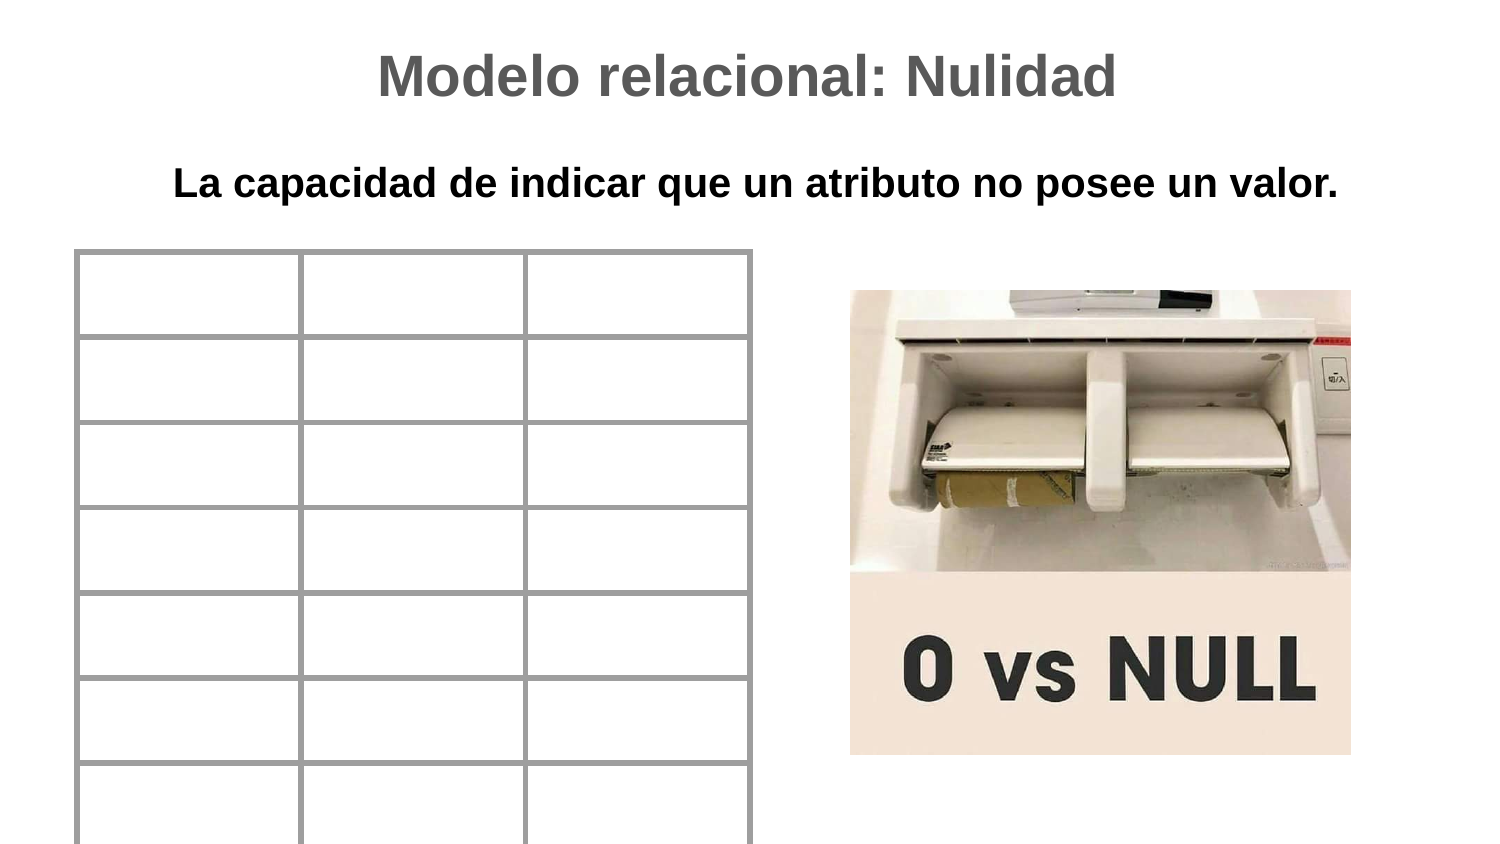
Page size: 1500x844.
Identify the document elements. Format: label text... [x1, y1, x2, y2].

table_cell [528, 425, 747, 505]
table_cell [304, 681, 523, 760]
table_header [304, 255, 523, 334]
table_cell [528, 510, 747, 590]
table_cell [304, 510, 523, 590]
table_cell [528, 340, 747, 420]
table_header [528, 255, 747, 334]
table_header [80, 255, 298, 334]
table_cell [80, 596, 298, 675]
table_cell [304, 596, 523, 675]
subtitle Modelo relacional: Nulidad [30, 23, 1467, 154]
table_cell [528, 766, 747, 844]
table_cell [80, 340, 298, 420]
table_cell [304, 340, 523, 420]
table_cell [528, 681, 747, 760]
text_box La capacidad de indicar que un atributo no posee un valor. [45, 141, 1467, 272]
table_cell [80, 425, 298, 505]
table_cell [528, 596, 747, 675]
table_cell [304, 425, 523, 505]
picture [850, 290, 1351, 755]
table_cell [80, 510, 298, 590]
table_cell [304, 766, 523, 844]
table_cell [80, 681, 298, 760]
table_cell [80, 766, 298, 844]
